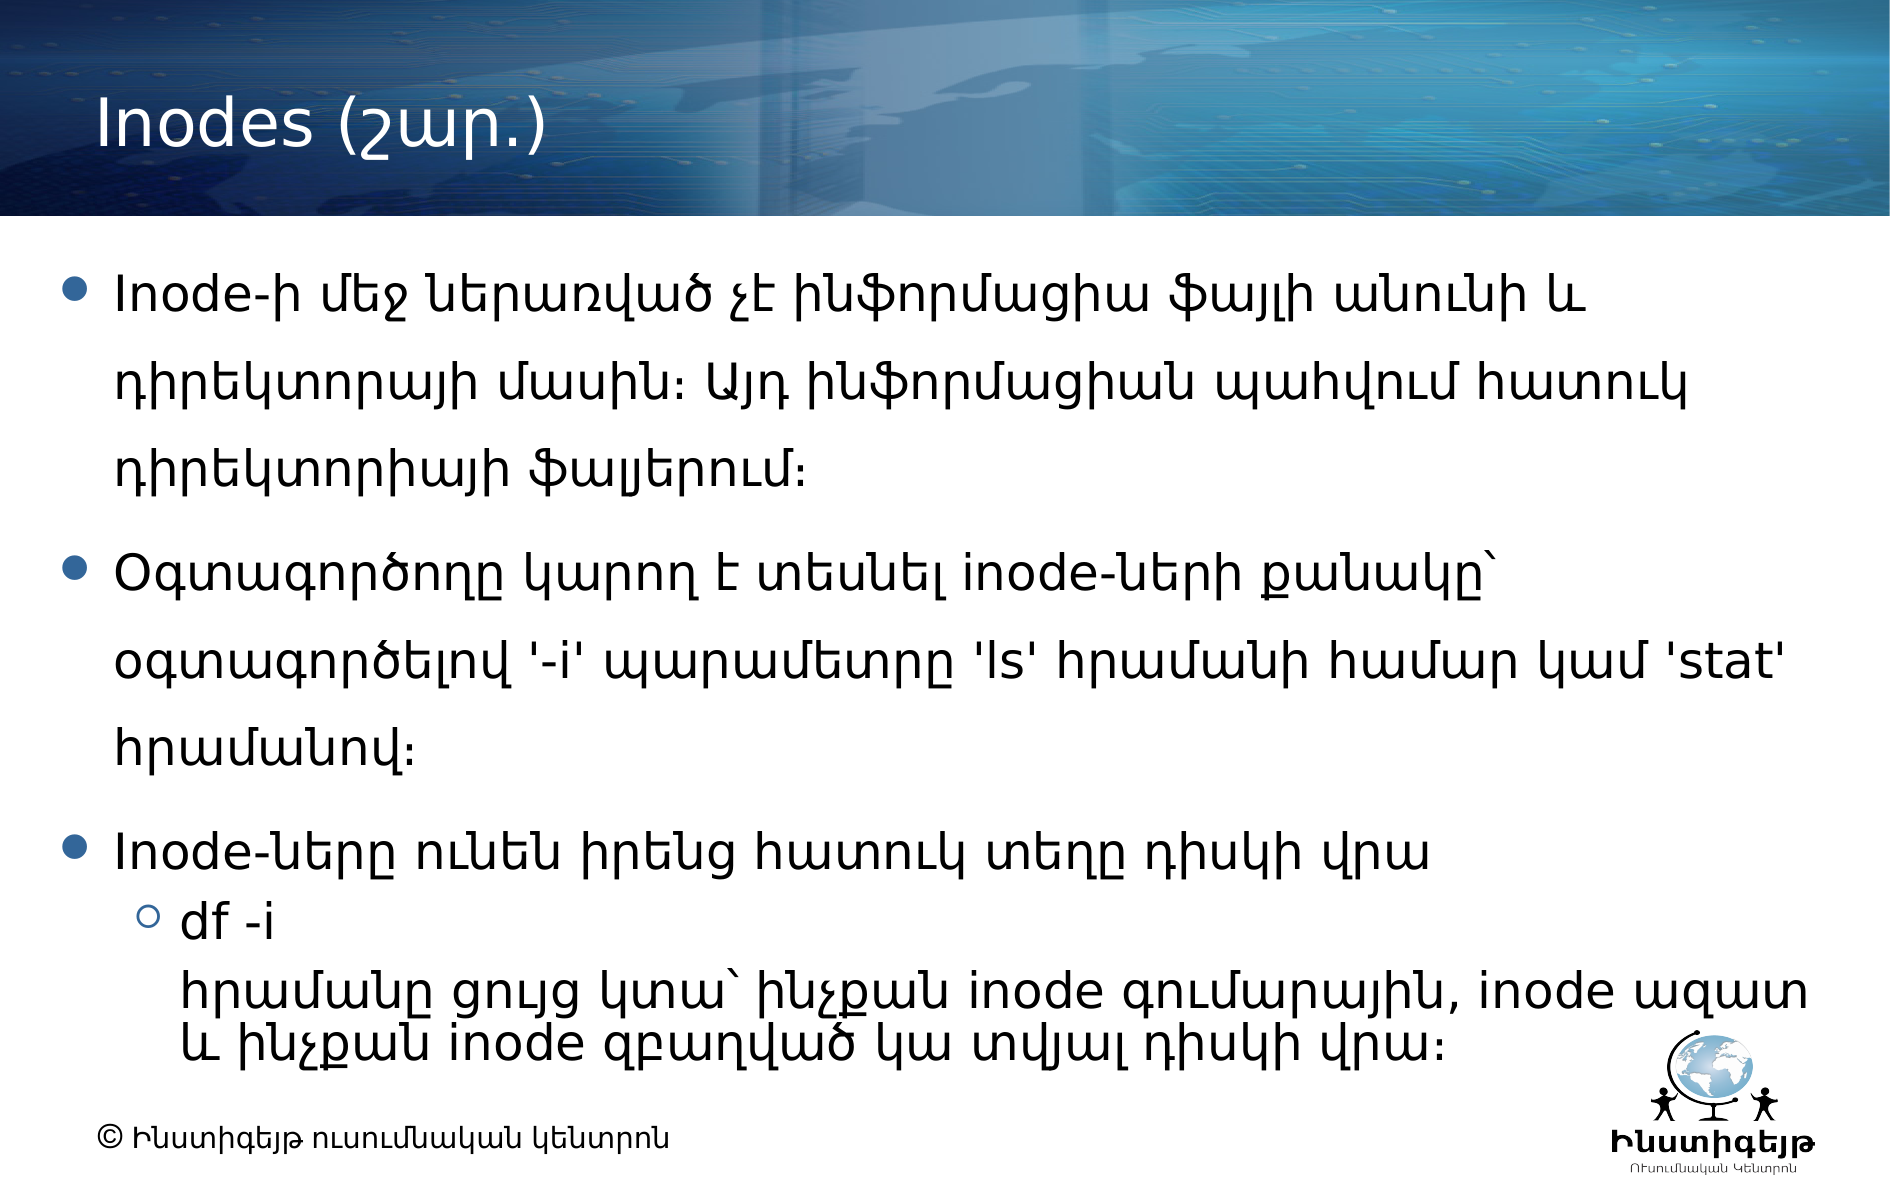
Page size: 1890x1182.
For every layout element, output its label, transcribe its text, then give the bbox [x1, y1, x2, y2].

picture [1612, 1043, 1815, 1175]
title Inodes (շար.) [94, 47, 1793, 217]
list Inode-ի մեջ ներառված չէ ինֆորմացիա ֆայլի անունի և դիրեկտորայի մասին։ Այդ ինֆորմացիան պահվում հատուկ դիրեկտորիայի ֆալյերում։ Օգտագործողը կարող է տեսնել inode-ների քանակը՝ օգտագործելով '-i' պարամետրը 'ls' հրամանի համար կամ 'stat' հրամանով։ Inode-ները ունեն իրենց հատուկ տեղը դիսկի վրա df -i հրամանը ցույց կտա՝ ինչքան inode գումարային, inode ազատ և ինչքան inode զբաղված կա տվյալ դիսկի վրա։ [59, 236, 1831, 1043]
picture [0, 0, 1890, 216]
